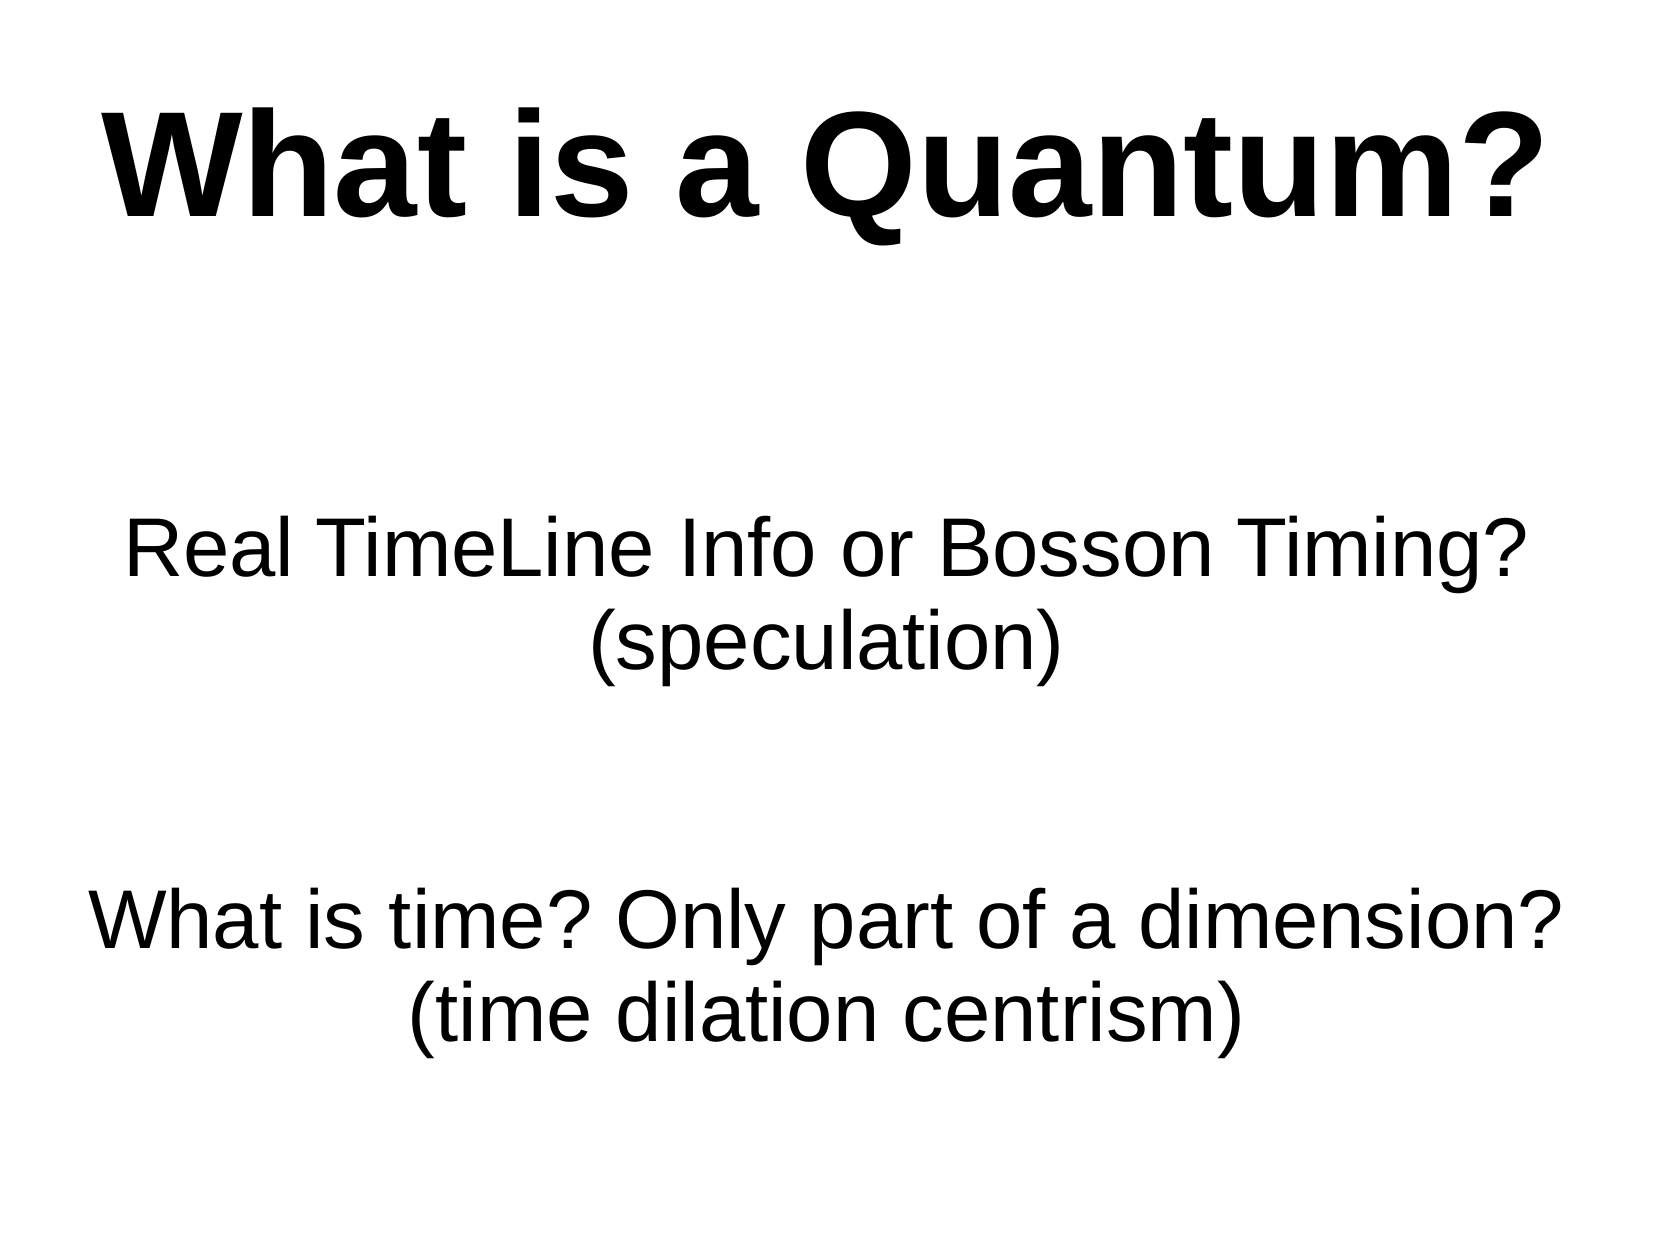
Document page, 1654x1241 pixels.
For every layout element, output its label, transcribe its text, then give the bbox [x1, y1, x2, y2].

subtitle Real TimeLine Info or Bosson Timing? (speculation) What is time? Only part of a dimension? (time dilation centrism) [82, 0, 1571, 1241]
